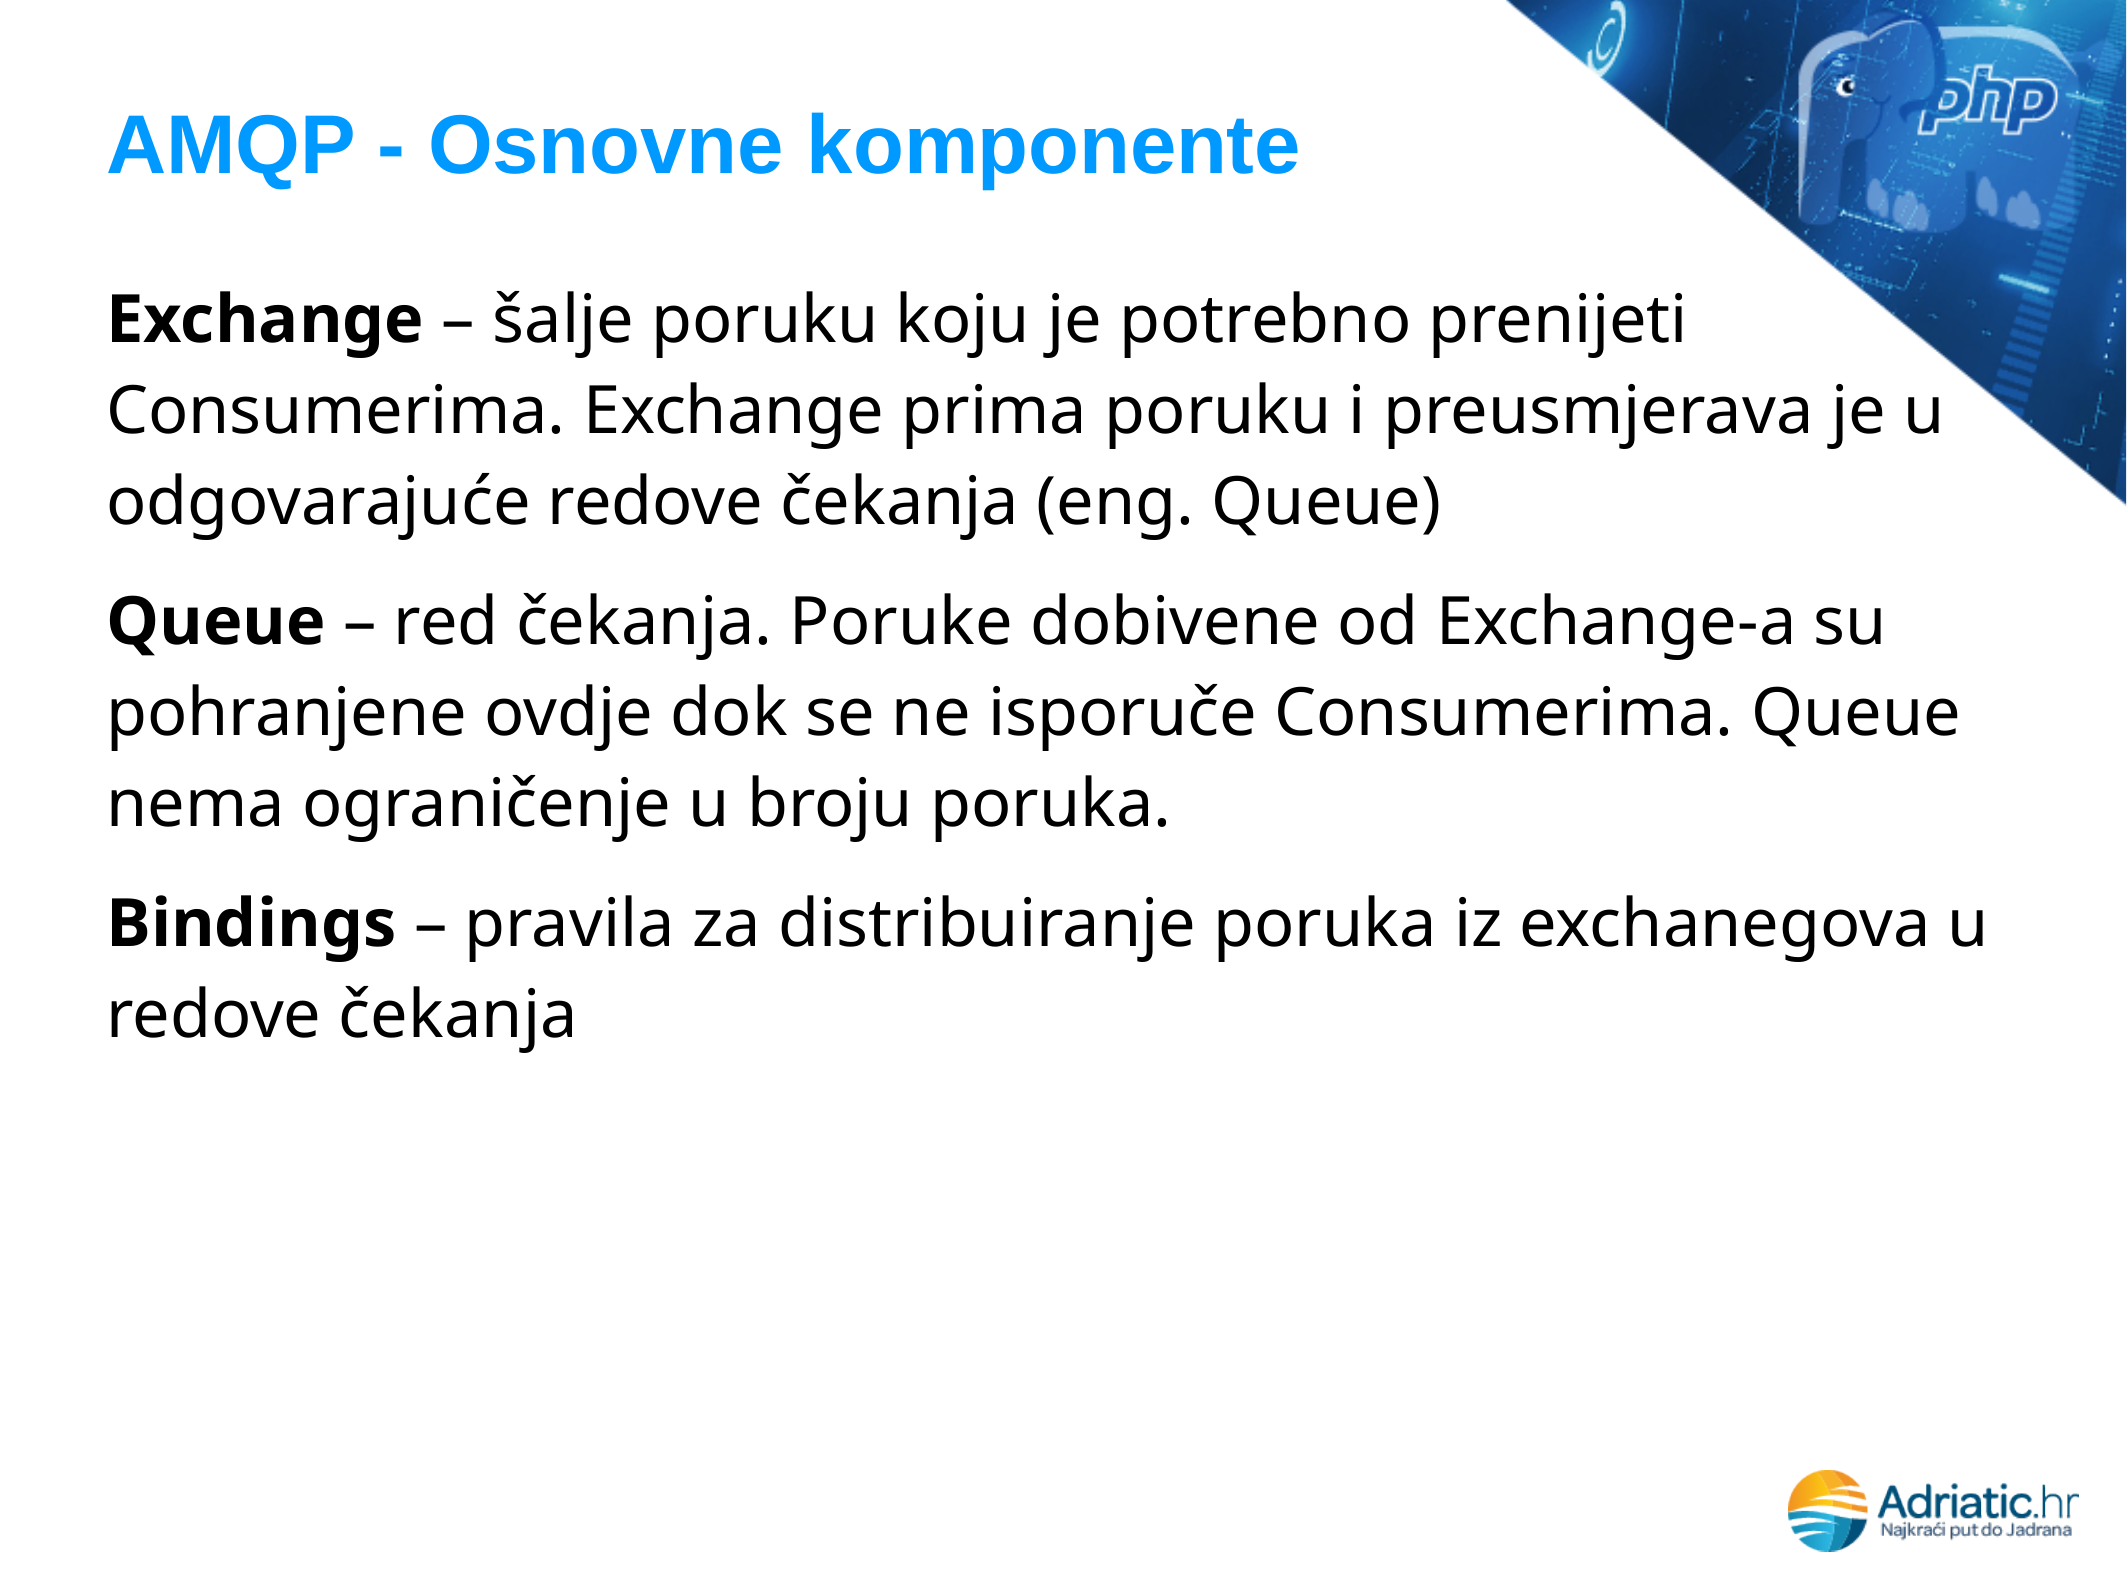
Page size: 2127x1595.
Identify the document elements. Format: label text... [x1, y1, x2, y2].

list Exchange – šalje poruku koju je potrebno prenijeti Consumerima. Exchange prima poruku i preusmjerava je u odgovarajuće redove čekanja (eng. Queue) Queue – red čekanja. Poruke dobivene od Exchange-a su pohranjene ovdje dok se ne isporuče Consumerima. Queue nema ograničenje u broju poruka. Bindings – pravila za distribuiranje poruka iz exchanegova u redove čekanja [106, 271, 2020, 1453]
picture [1788, 1470, 2079, 1552]
title AMQP - Osnovne komponente [106, 70, 1630, 219]
picture [1505, 0, 2127, 625]
